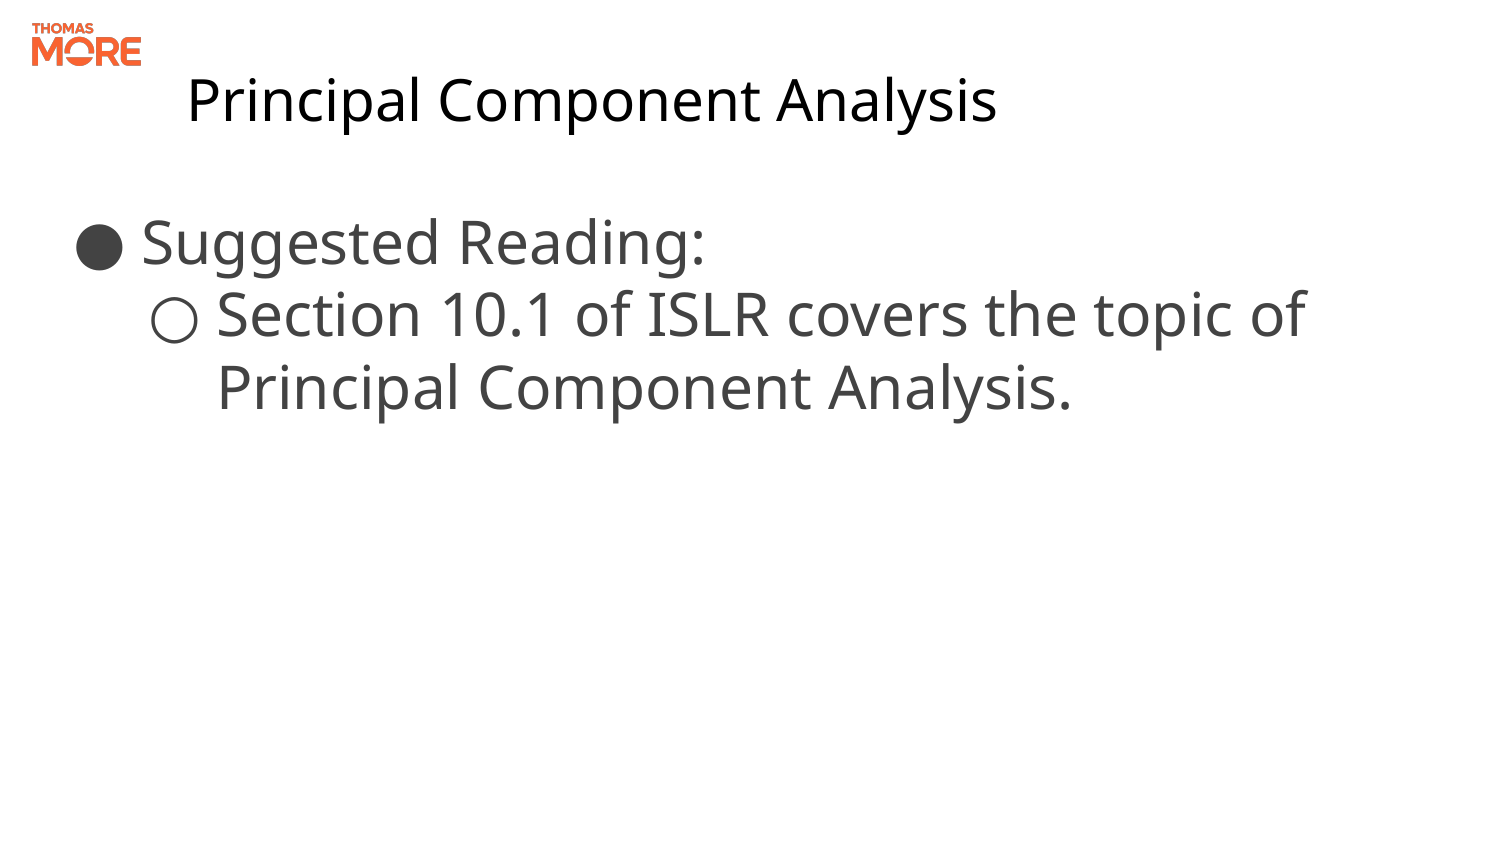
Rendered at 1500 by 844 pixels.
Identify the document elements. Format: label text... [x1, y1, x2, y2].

list Suggested Reading: Section 10.1 of ISLR covers the topic of Principal Component Analysis. [51, 189, 1476, 750]
picture [22, 13, 151, 76]
title Principal Component Analysis [171, 48, 1449, 143]
